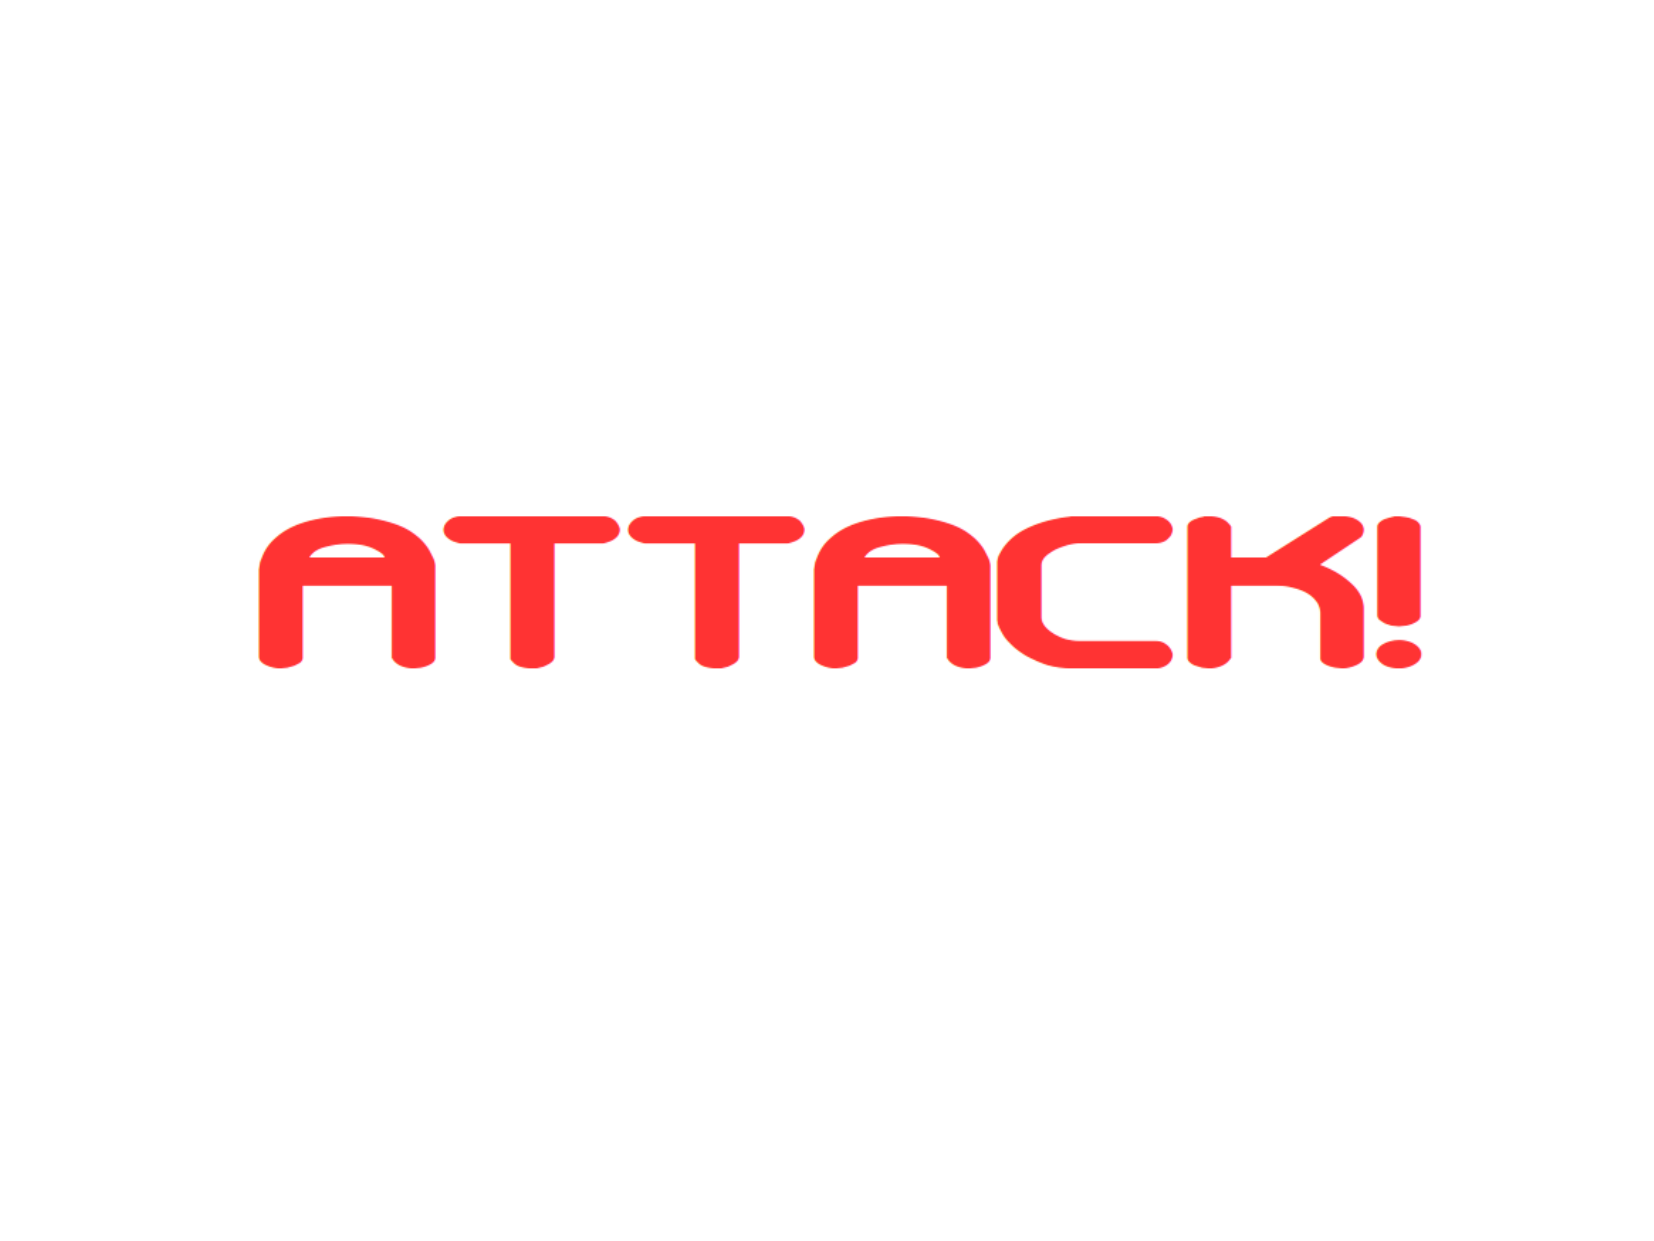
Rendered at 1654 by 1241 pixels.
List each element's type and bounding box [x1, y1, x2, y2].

picture [27, 275, 1654, 964]
